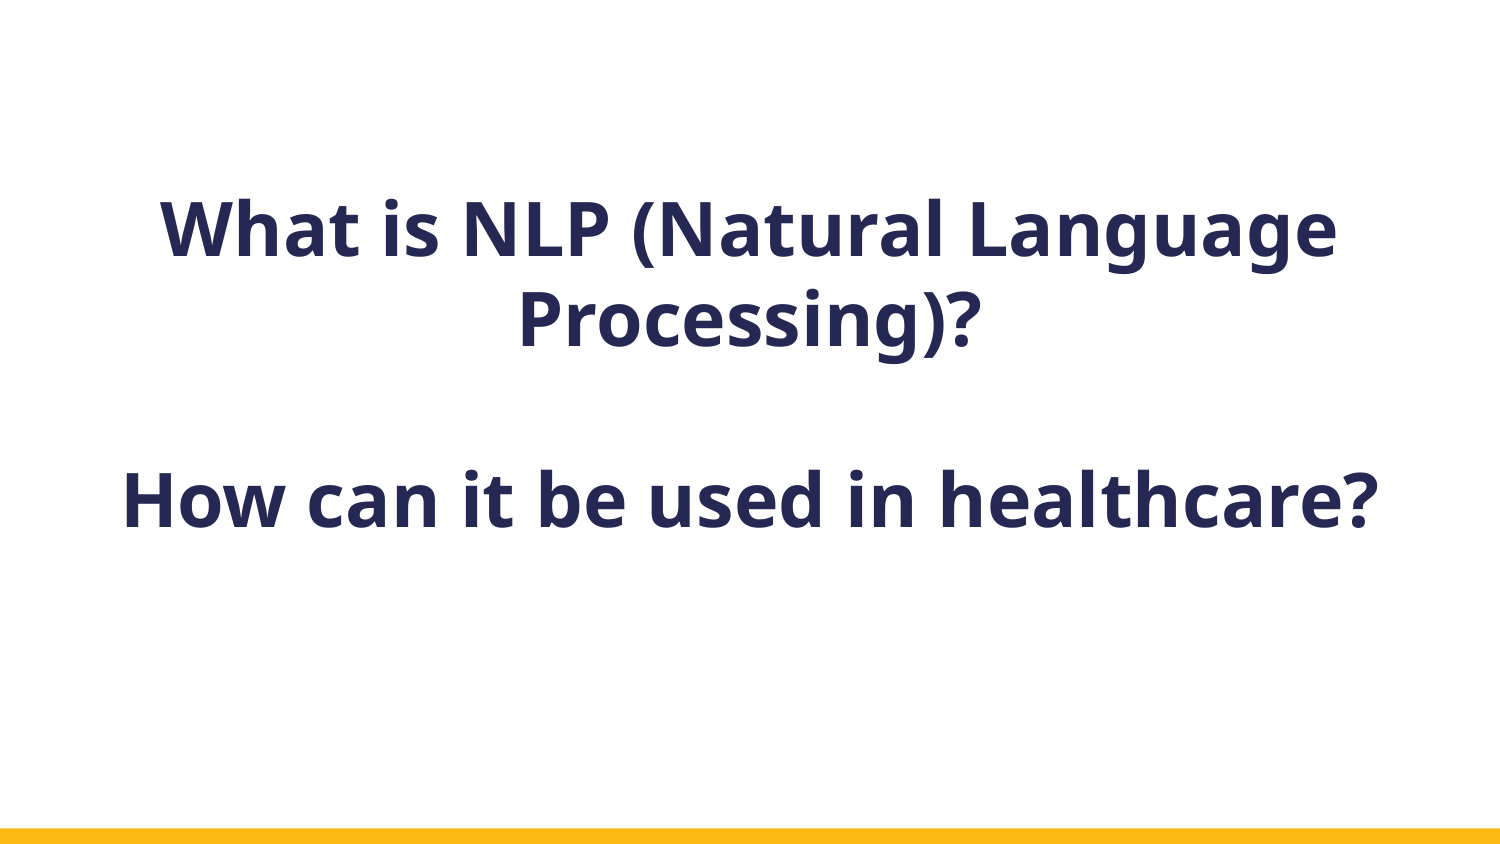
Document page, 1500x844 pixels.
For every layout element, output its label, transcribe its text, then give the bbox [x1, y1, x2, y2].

title What is NLP (Natural Language Processing)? How can it be used in healthcare? [0, 171, 1500, 550]
